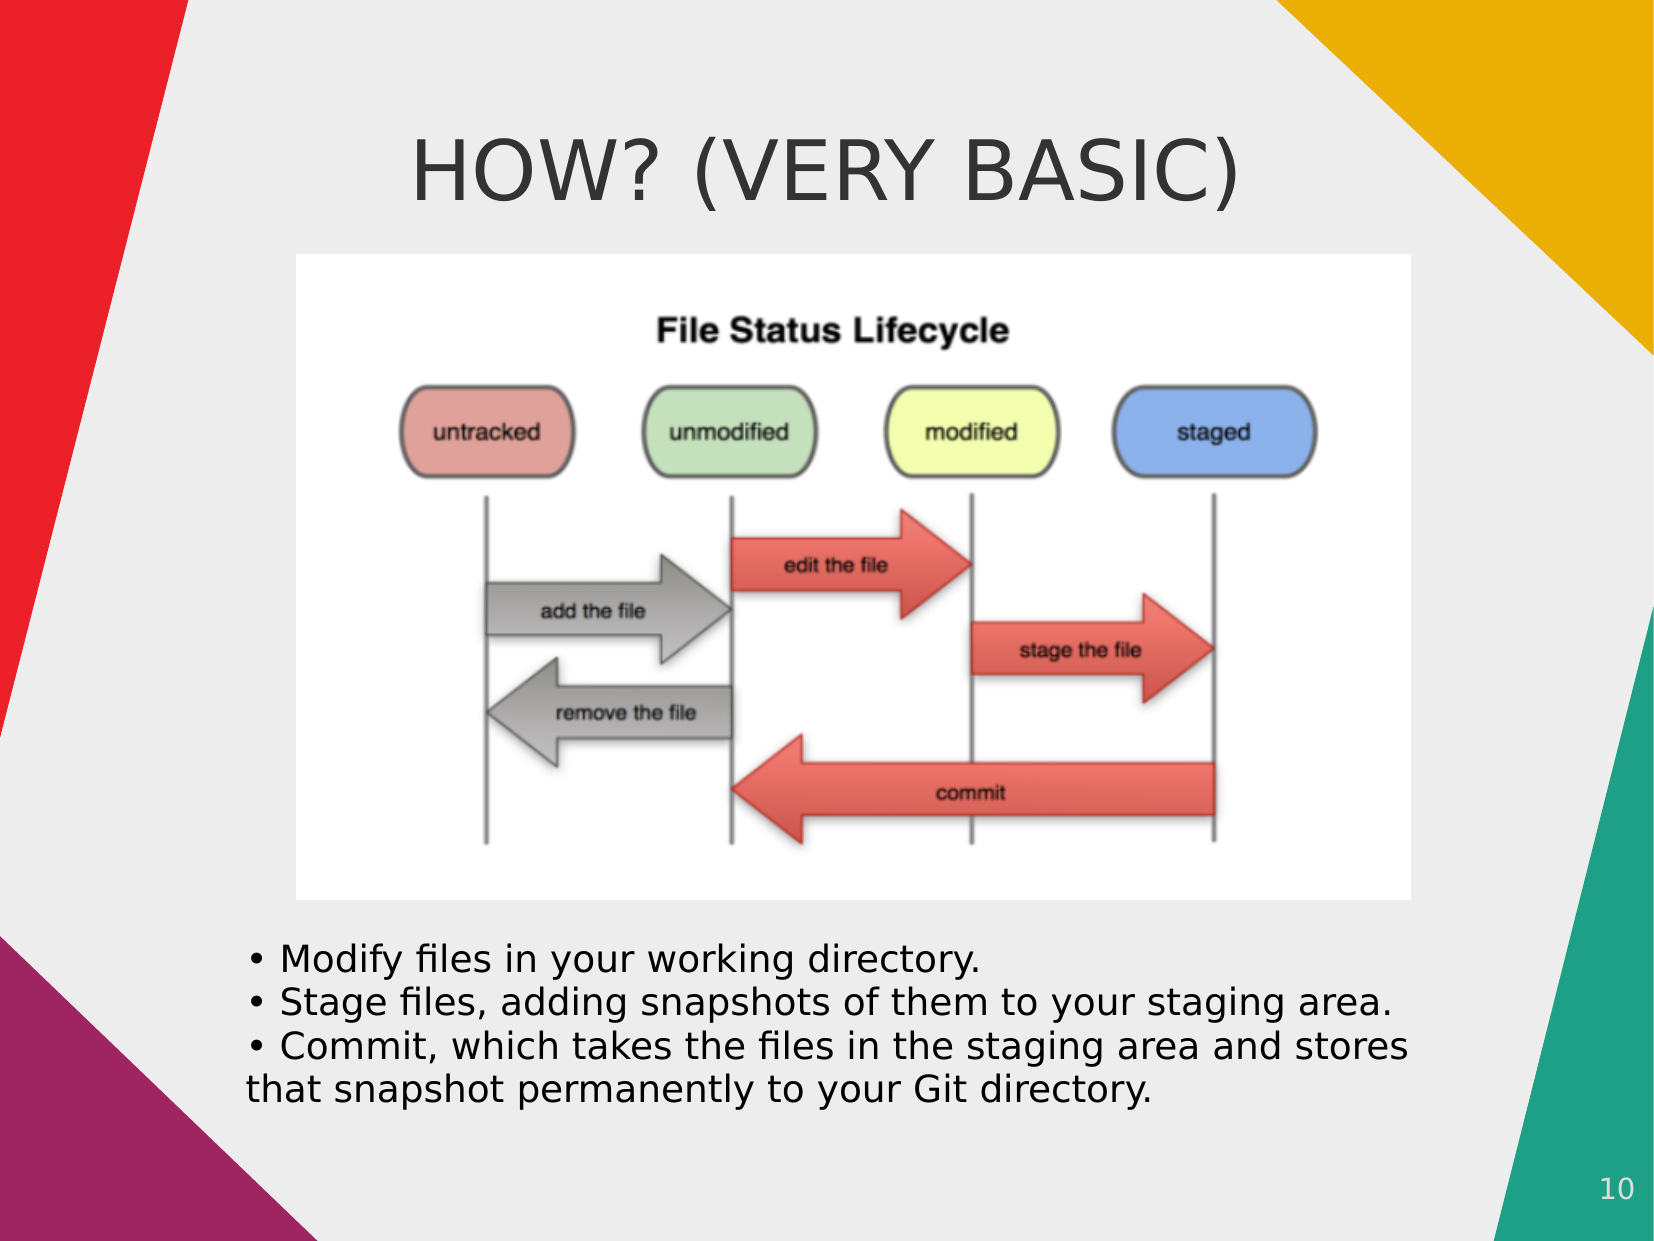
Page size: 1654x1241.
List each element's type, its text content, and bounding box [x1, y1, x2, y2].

picture [296, 254, 1411, 901]
text_box • Modify files in your working directory. • Stage files, adding snapshots of them to your staging area. • Commit, which takes the files in the staging area and stores that snapshot permanently to your Git directory. [230, 930, 1501, 1171]
title HOW? (VERY BASIC) [114, 73, 1539, 271]
